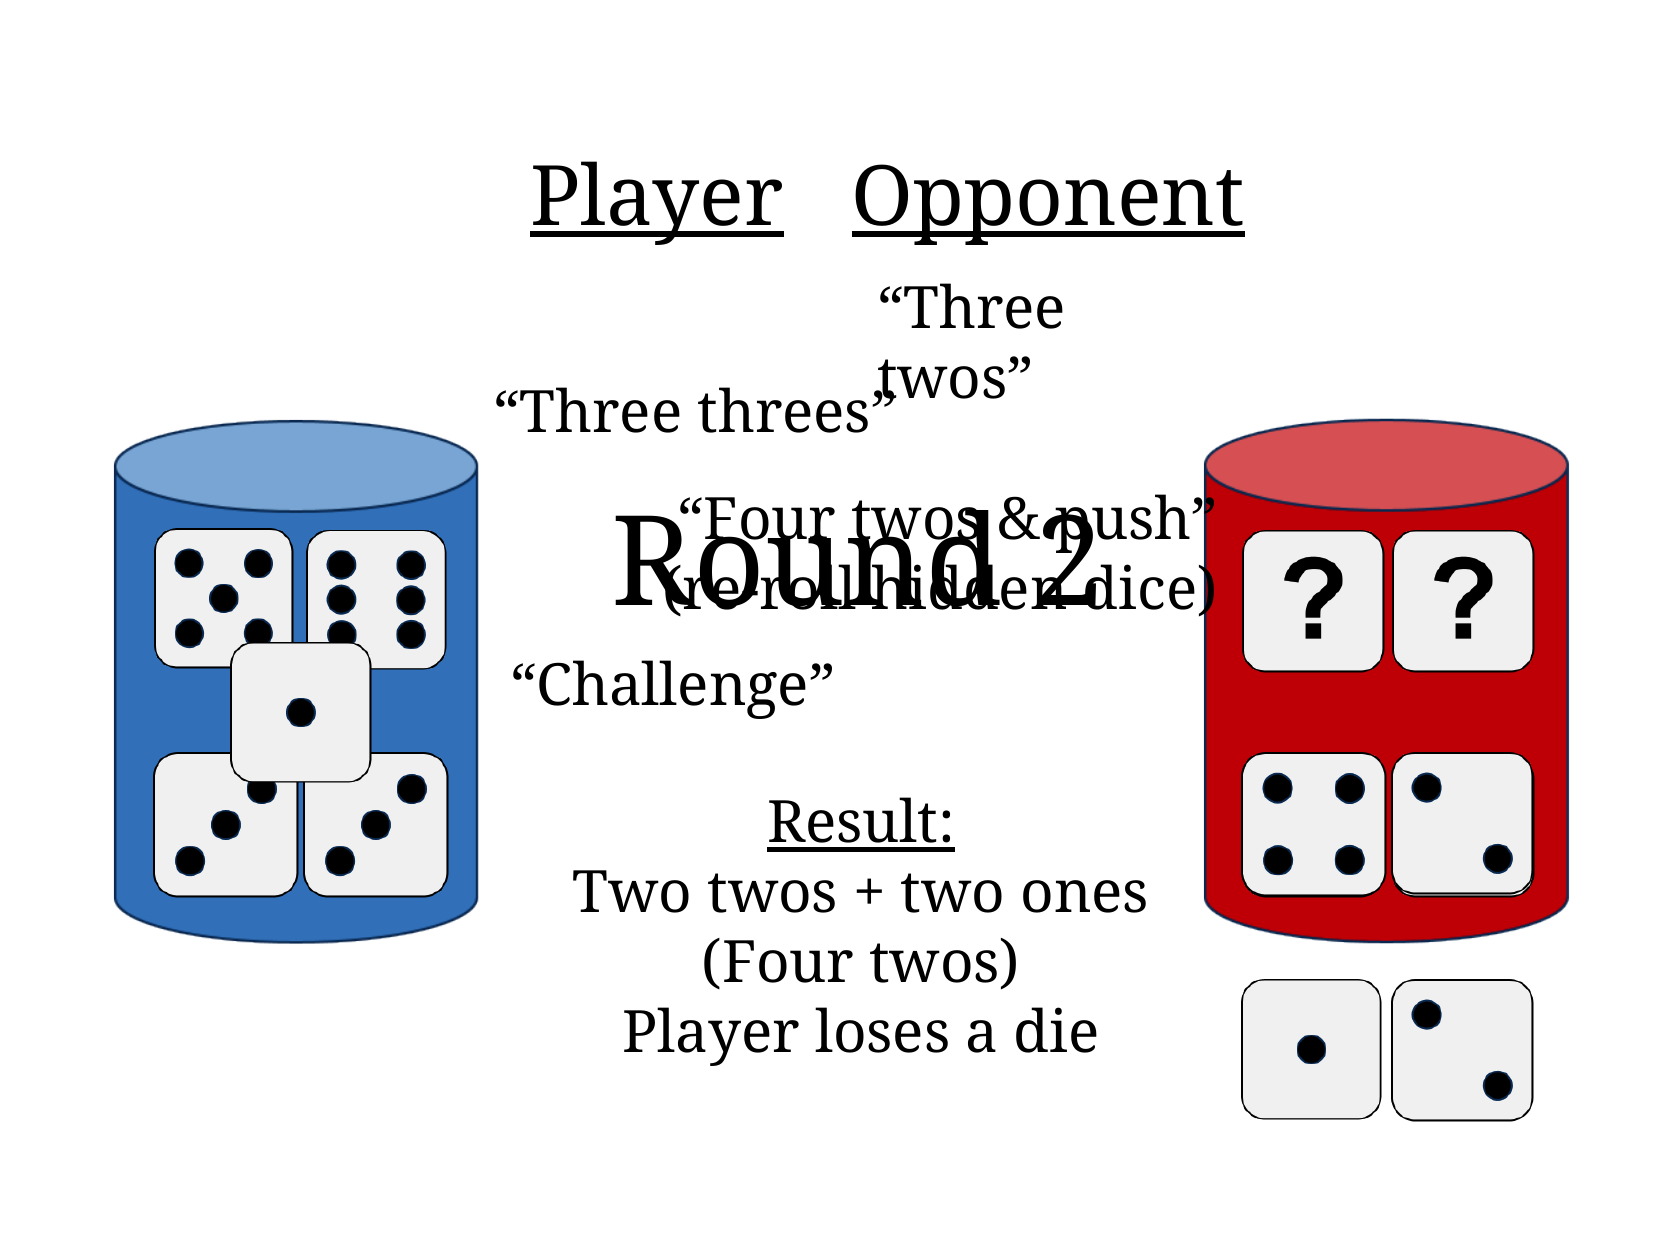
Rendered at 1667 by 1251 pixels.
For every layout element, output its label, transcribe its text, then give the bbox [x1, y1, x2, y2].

picture [1200, 412, 1576, 949]
text_box “Three twos” [862, 262, 1238, 348]
picture [102, 412, 488, 952]
picture [1237, 974, 1386, 1126]
text_box Result: Two twos + two ones (Four twos) Player loses a die [558, 777, 1127, 1072]
text_box Round 2 [596, 472, 1099, 638]
picture [1388, 974, 1538, 1126]
text_box Opponent [836, 134, 1237, 250]
text_box “Challenge” [495, 639, 828, 725]
text_box Player [515, 134, 777, 250]
picture [1200, 568, 1208, 613]
text_box “Four twos & push” (re-roll hidden dice) [1099, 473, 1199, 629]
text_box “Three threes” [478, 367, 881, 453]
